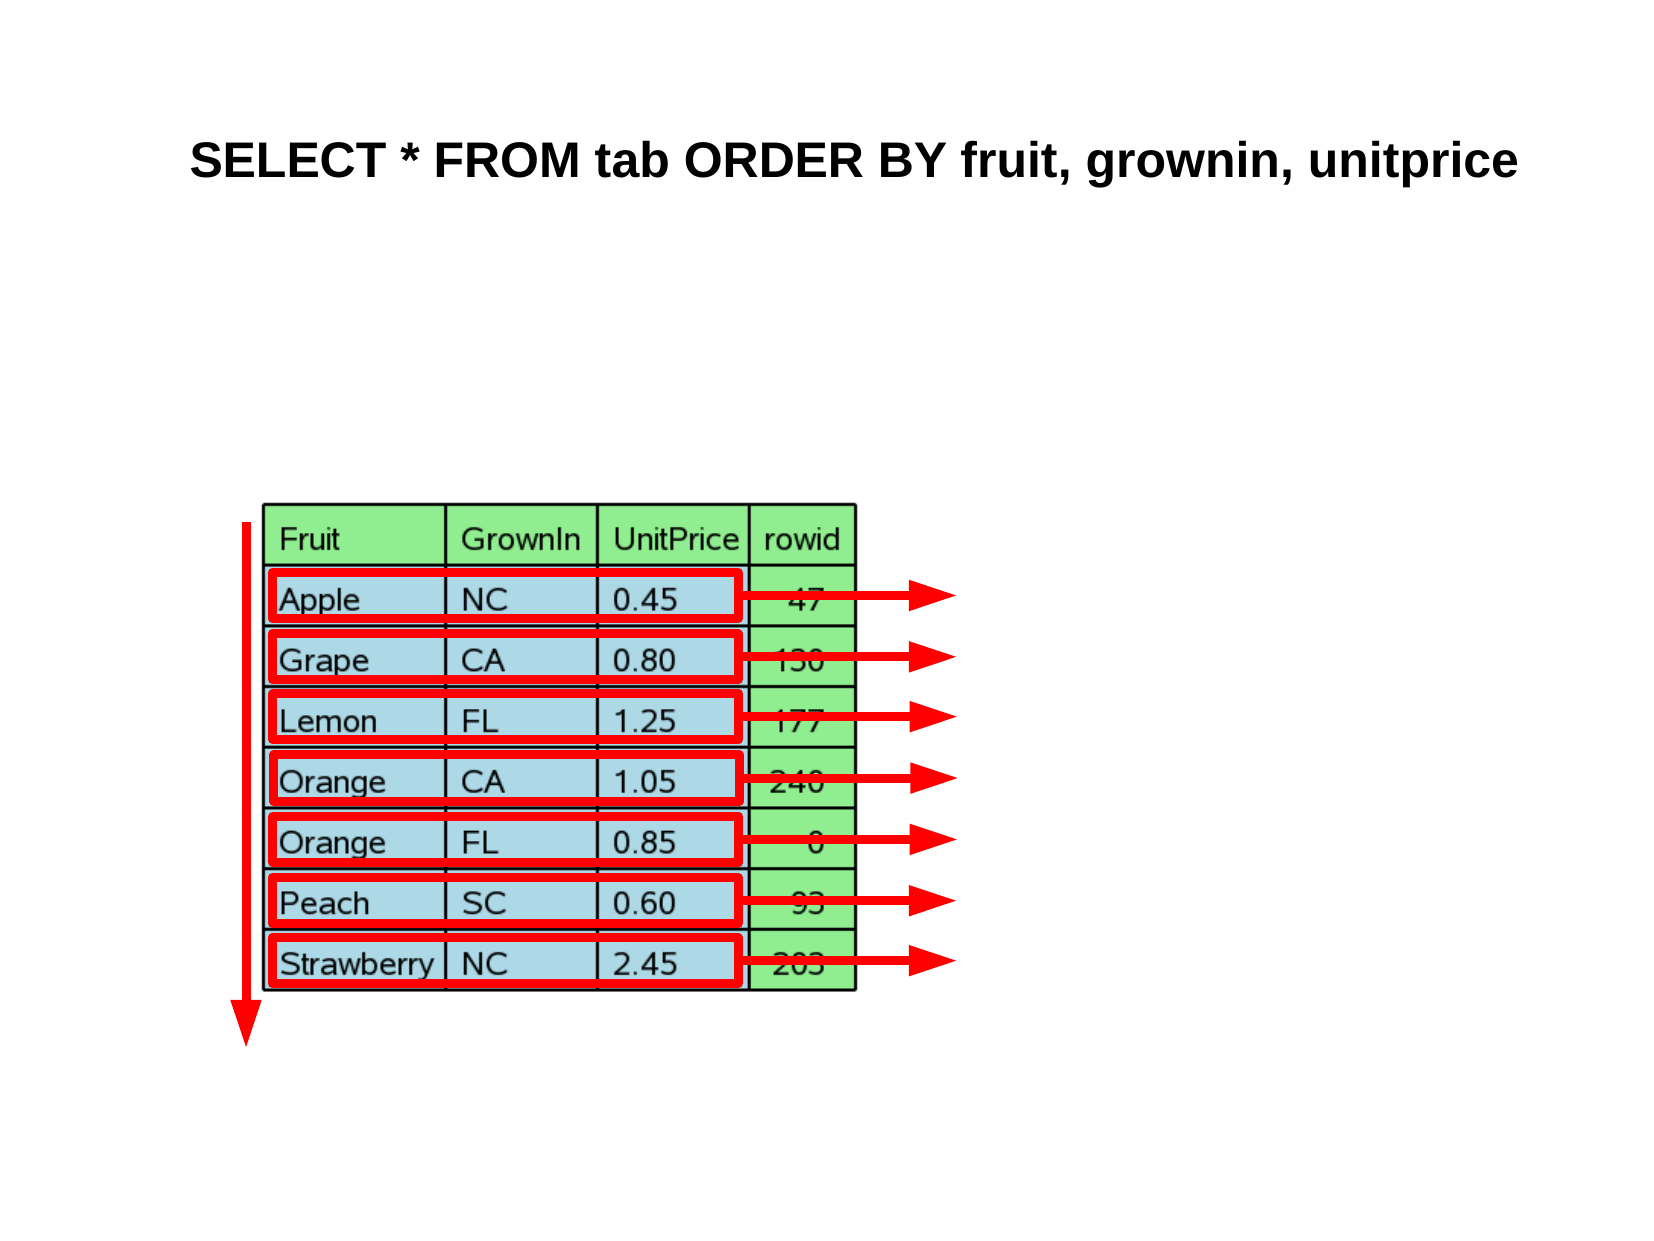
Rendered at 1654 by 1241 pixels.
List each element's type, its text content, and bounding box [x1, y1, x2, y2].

picture [277, 942, 734, 979]
picture [277, 821, 734, 858]
picture [277, 698, 734, 735]
text_box SELECT * FROM tab ORDER BY fruit, grownin, unitprice [174, 124, 1535, 197]
picture [278, 759, 735, 797]
picture [277, 882, 734, 919]
picture [277, 638, 734, 675]
picture [277, 577, 734, 614]
picture [247, 488, 871, 1008]
